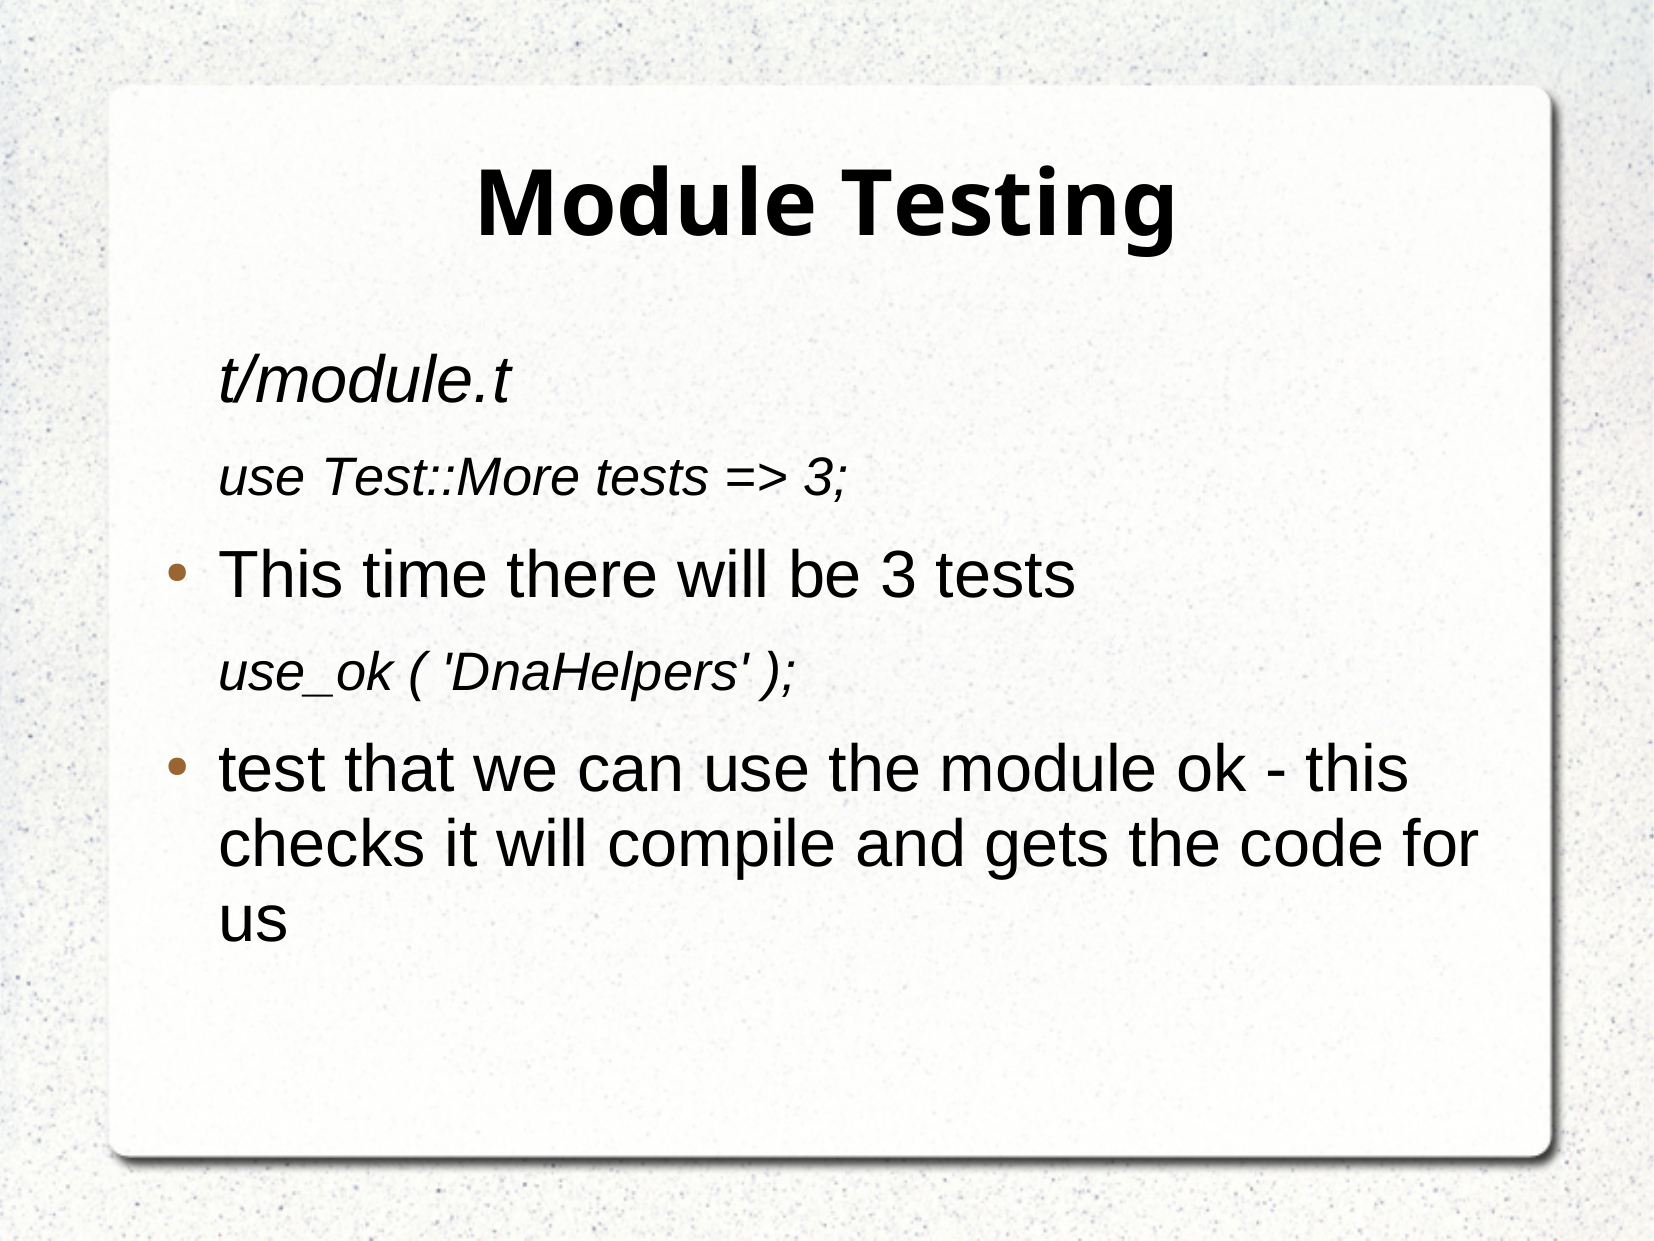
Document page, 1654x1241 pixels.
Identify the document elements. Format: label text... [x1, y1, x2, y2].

picture [0, 0, 1654, 1241]
list t/module.t use Test::More tests => 3; This time there will be 3 tests use_ok ( 'DnaHelpers' ); test that we can use the module ok - this checks it will compile and gets the code for us [147, 342, 1506, 978]
title Module Testing [118, 96, 1536, 304]
